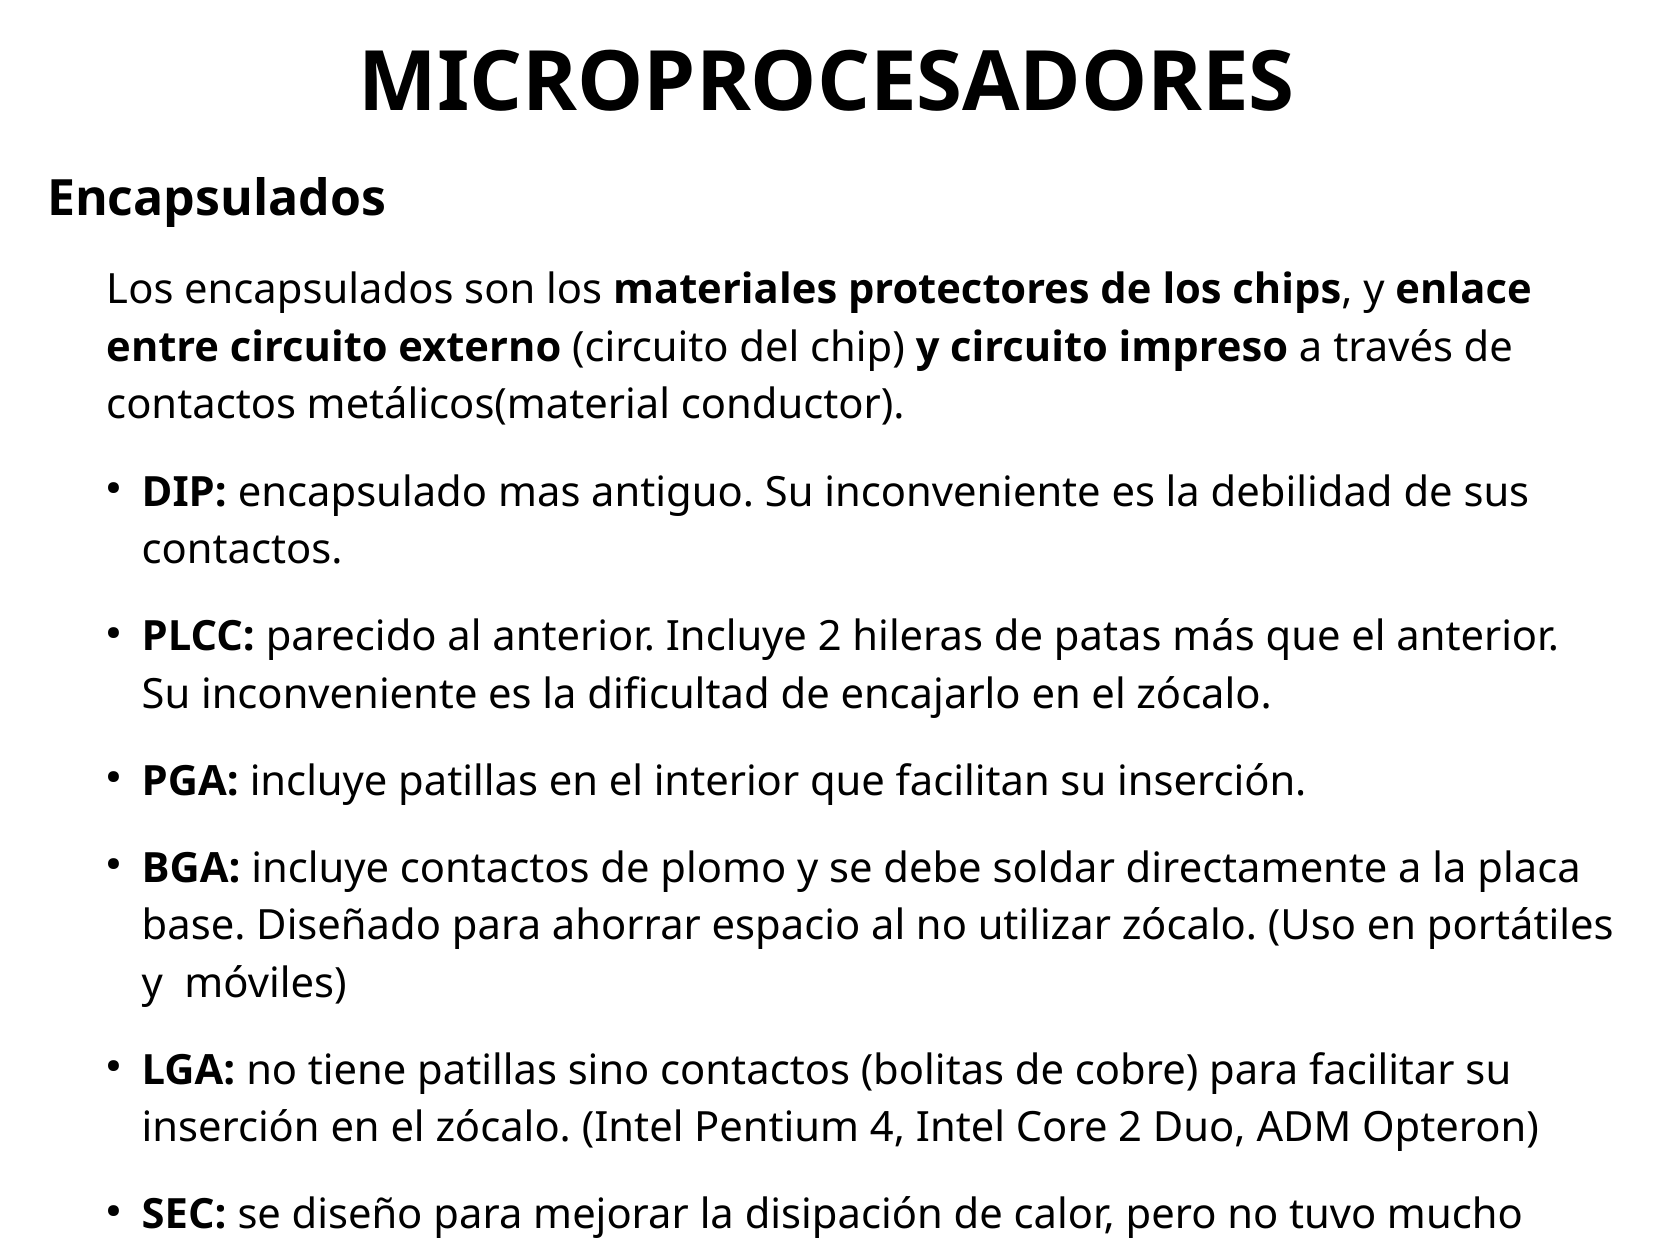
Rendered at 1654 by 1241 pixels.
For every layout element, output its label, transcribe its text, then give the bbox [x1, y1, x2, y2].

title MICROPROCESADORES [82, 0, 1572, 154]
subtitle Encapsulados Los encapsulados son los materiales protectores de los chips, y enlace entre circuito externo (circuito del chip) y circuito impreso a través de contactos metálicos(material conductor). DIP: encapsulado mas antiguo. Su inconveniente es la debilidad de sus contactos. PLCC: parecido al anterior. Incluye 2 hileras de patas más que el anterior. Su inconveniente es la dificultad de encajarlo en el zócalo. PGA: incluye patillas en el interior que facilitan su inserción. BGA: incluye contactos de plomo y se debe soldar directamente a la placa base. Diseñado para ahorrar espacio al no utilizar zócalo. (Uso en portátiles y móviles) LGA: no tiene patillas sino contactos (bolitas de cobre) para facilitar su inserción en el zócalo. (Intel Pentium 4, Intel Core 2 Duo, ADM Opteron) SEC: se diseño para mejorar la disipación de calor, pero no tuvo mucho éxito [47, 165, 1619, 1170]
